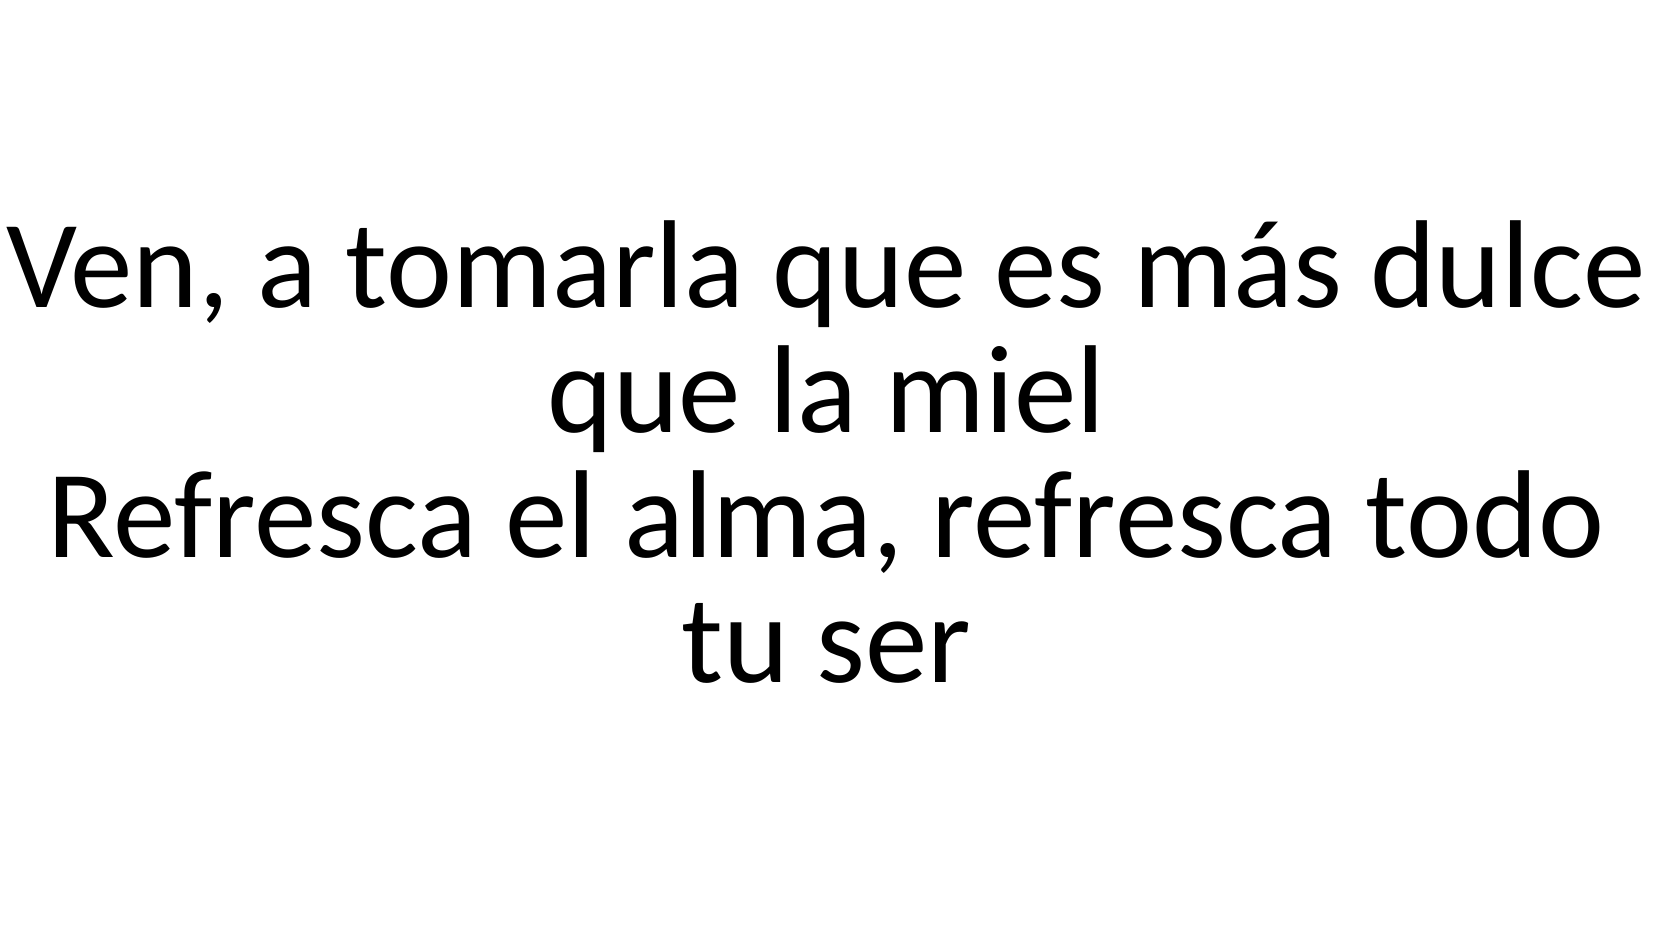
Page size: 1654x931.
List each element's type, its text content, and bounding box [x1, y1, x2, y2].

title Ven, a tomarla que es más dulce que la miel Refresca el alma, refresca todo tu ser [0, 0, 1654, 928]
